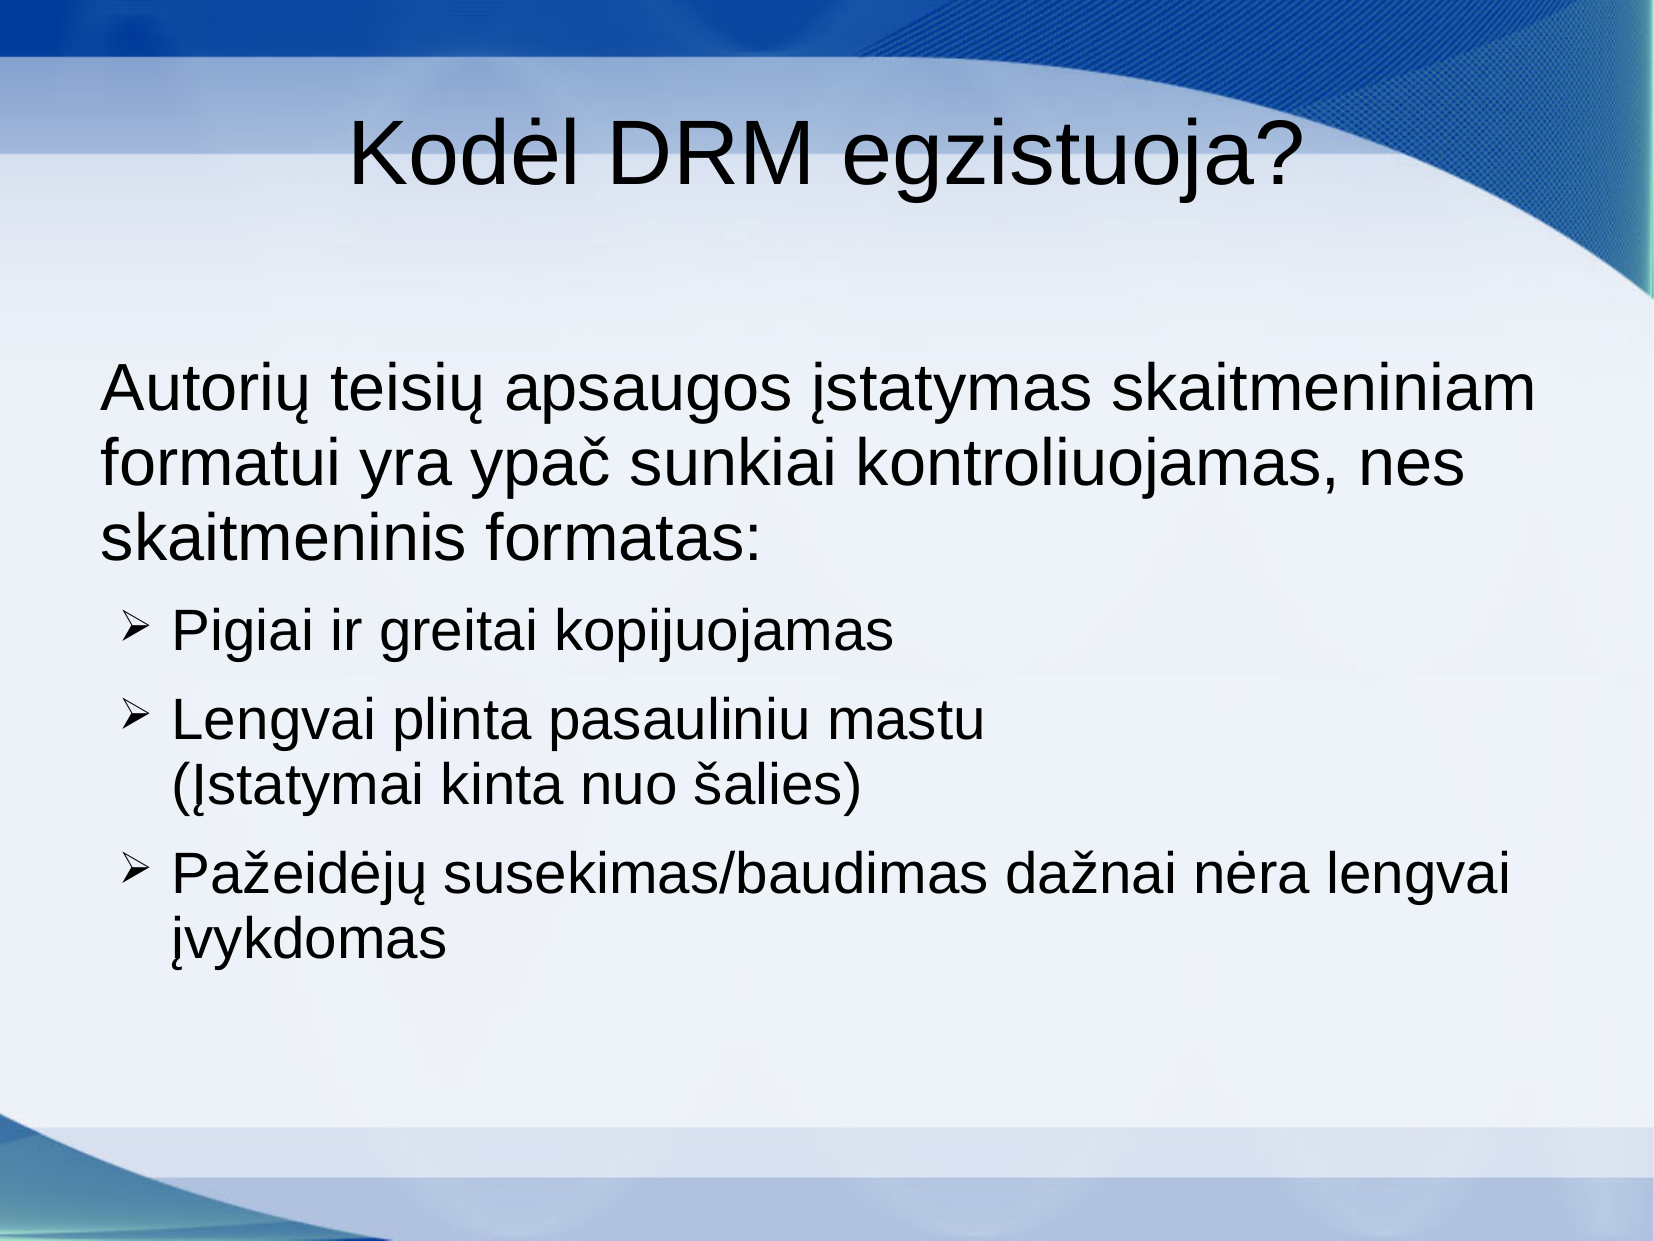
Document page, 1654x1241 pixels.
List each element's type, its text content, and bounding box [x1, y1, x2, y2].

picture [0, 0, 1654, 1241]
title Kodėl DRM egzistuoja? [82, 49, 1571, 257]
subtitle Autorių teisių apsaugos įstatymas skaitmeniniam formatui yra ypač sunkiai kontroliuojamas, nes skaitmeninis formatas: Pigiai ir greitai kopijuojamas Lengvai plinta pasauliniu mastu (Įstatymai kinta nuo šalies) Pažeidėjų susekimas/baudimas dažnai nėra lengvai įvykdomas [30, 300, 1561, 1021]
